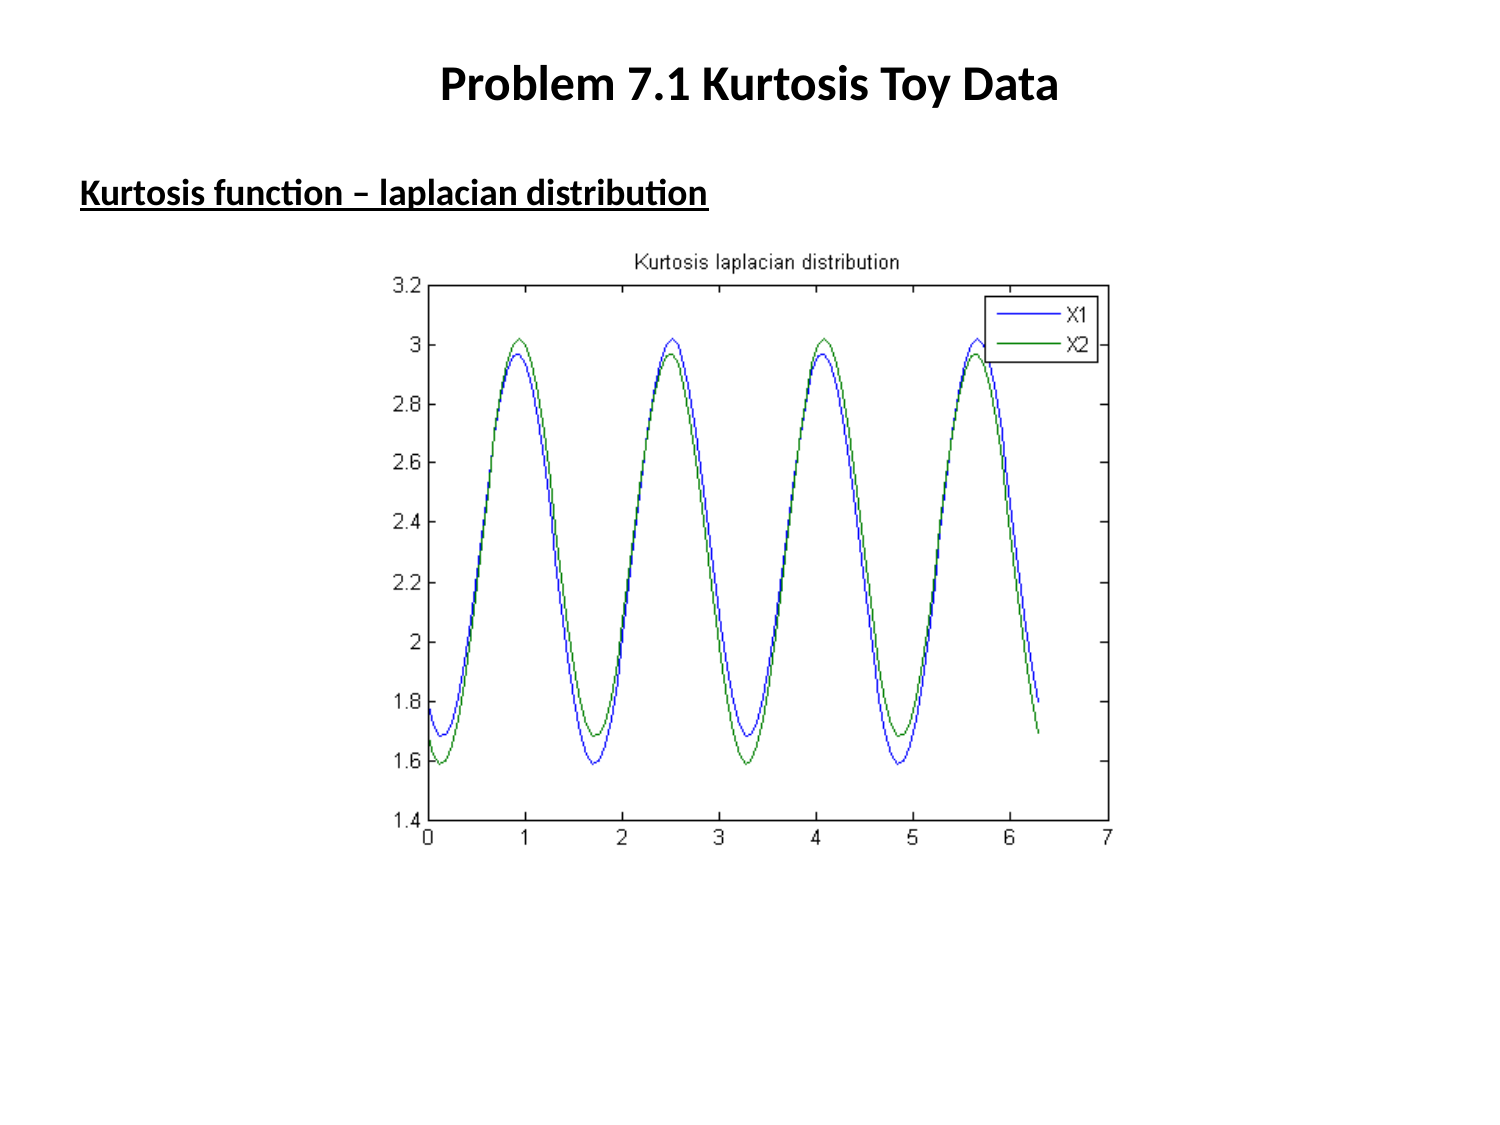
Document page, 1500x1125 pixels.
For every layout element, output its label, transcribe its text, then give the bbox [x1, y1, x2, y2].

text_box Kurtosis function – laplacian distribution [64, 160, 954, 221]
text_box Problem 7.1 Kurtosis Toy Data [0, 42, 1500, 118]
picture [314, 235, 1191, 892]
